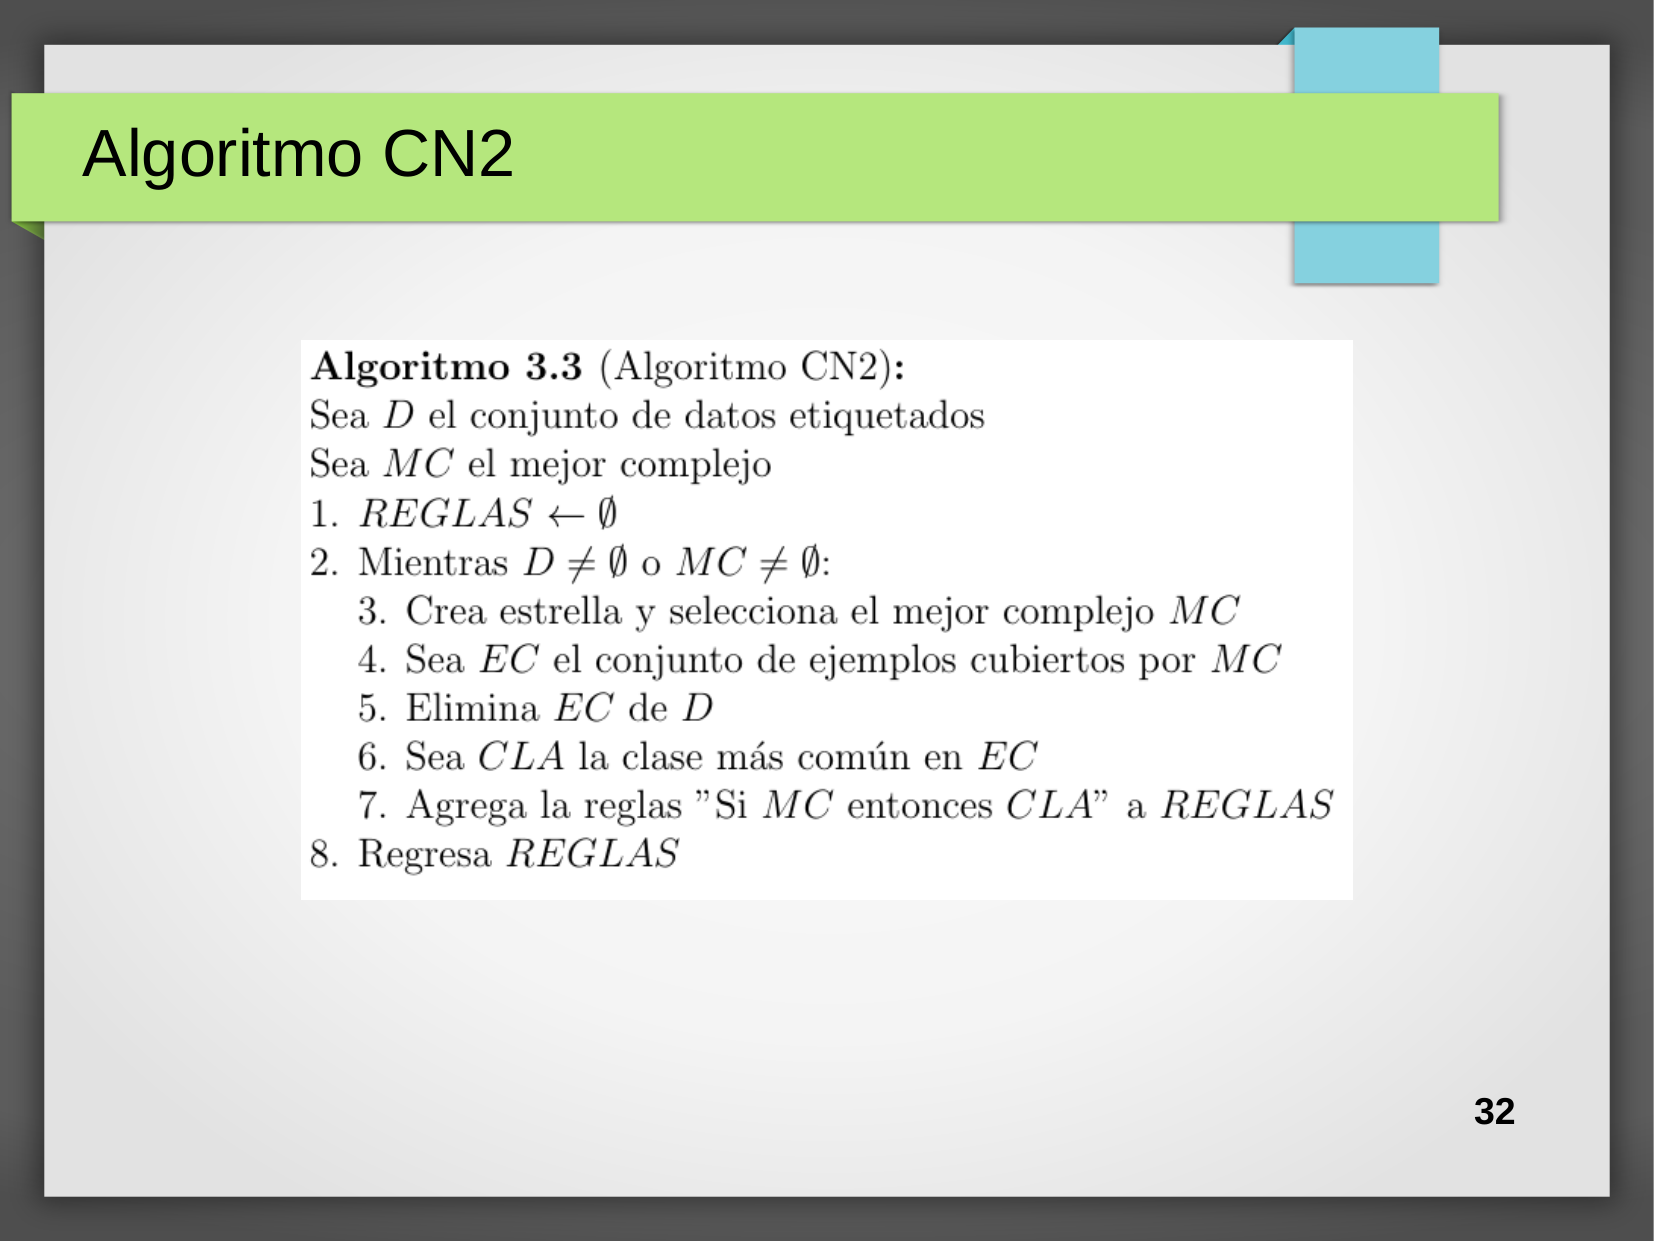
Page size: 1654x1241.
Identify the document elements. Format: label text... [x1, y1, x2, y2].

picture [0, 0, 1654, 1241]
title Algoritmo CN2 [82, 79, 1501, 229]
text_box <number> [1459, 1083, 1654, 1154]
